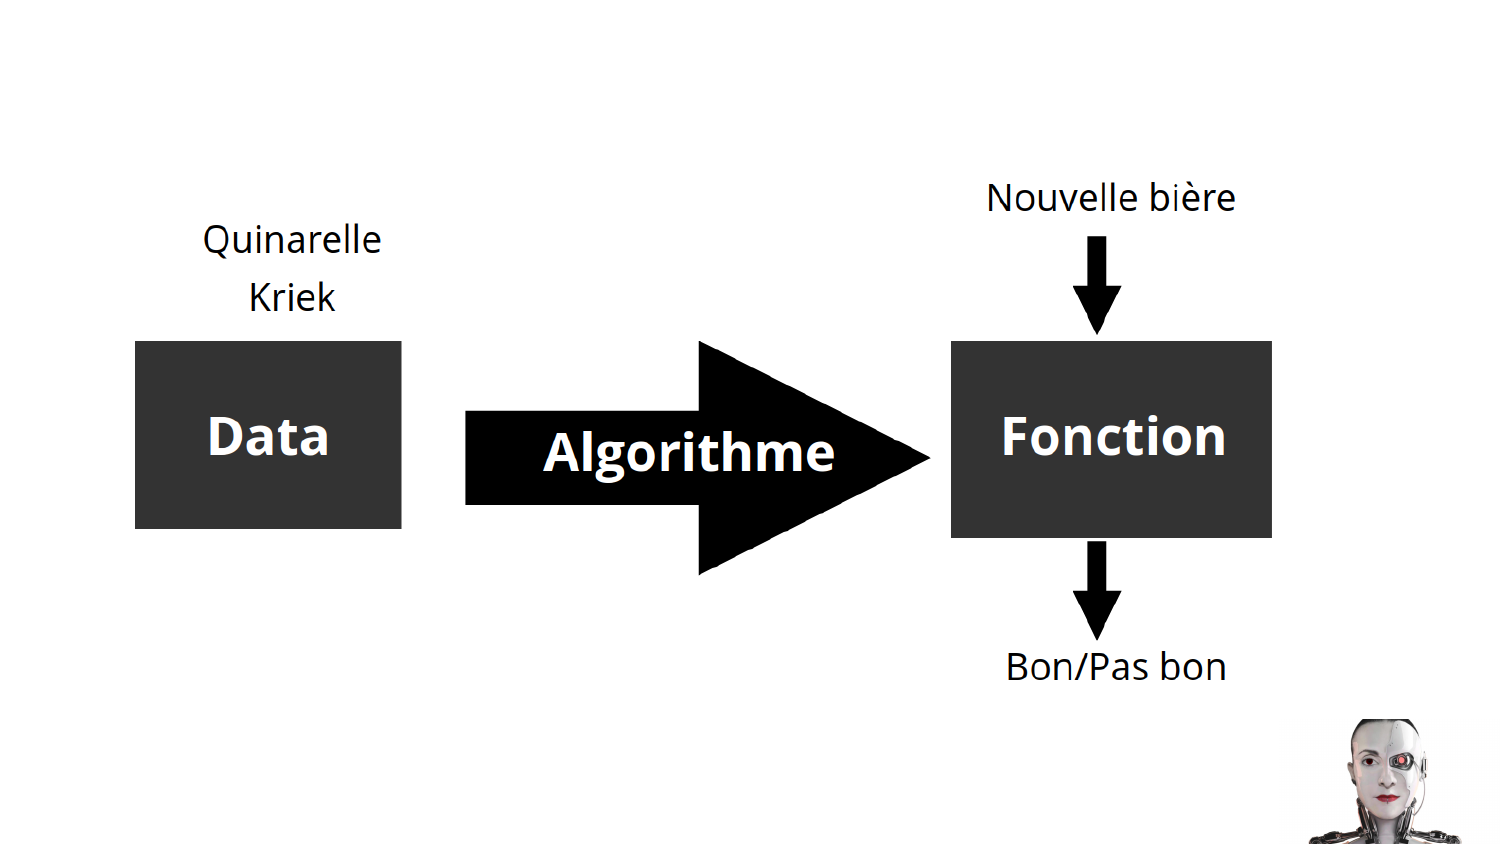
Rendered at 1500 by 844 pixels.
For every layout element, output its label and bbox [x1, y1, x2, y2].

picture [50, 94, 1500, 844]
